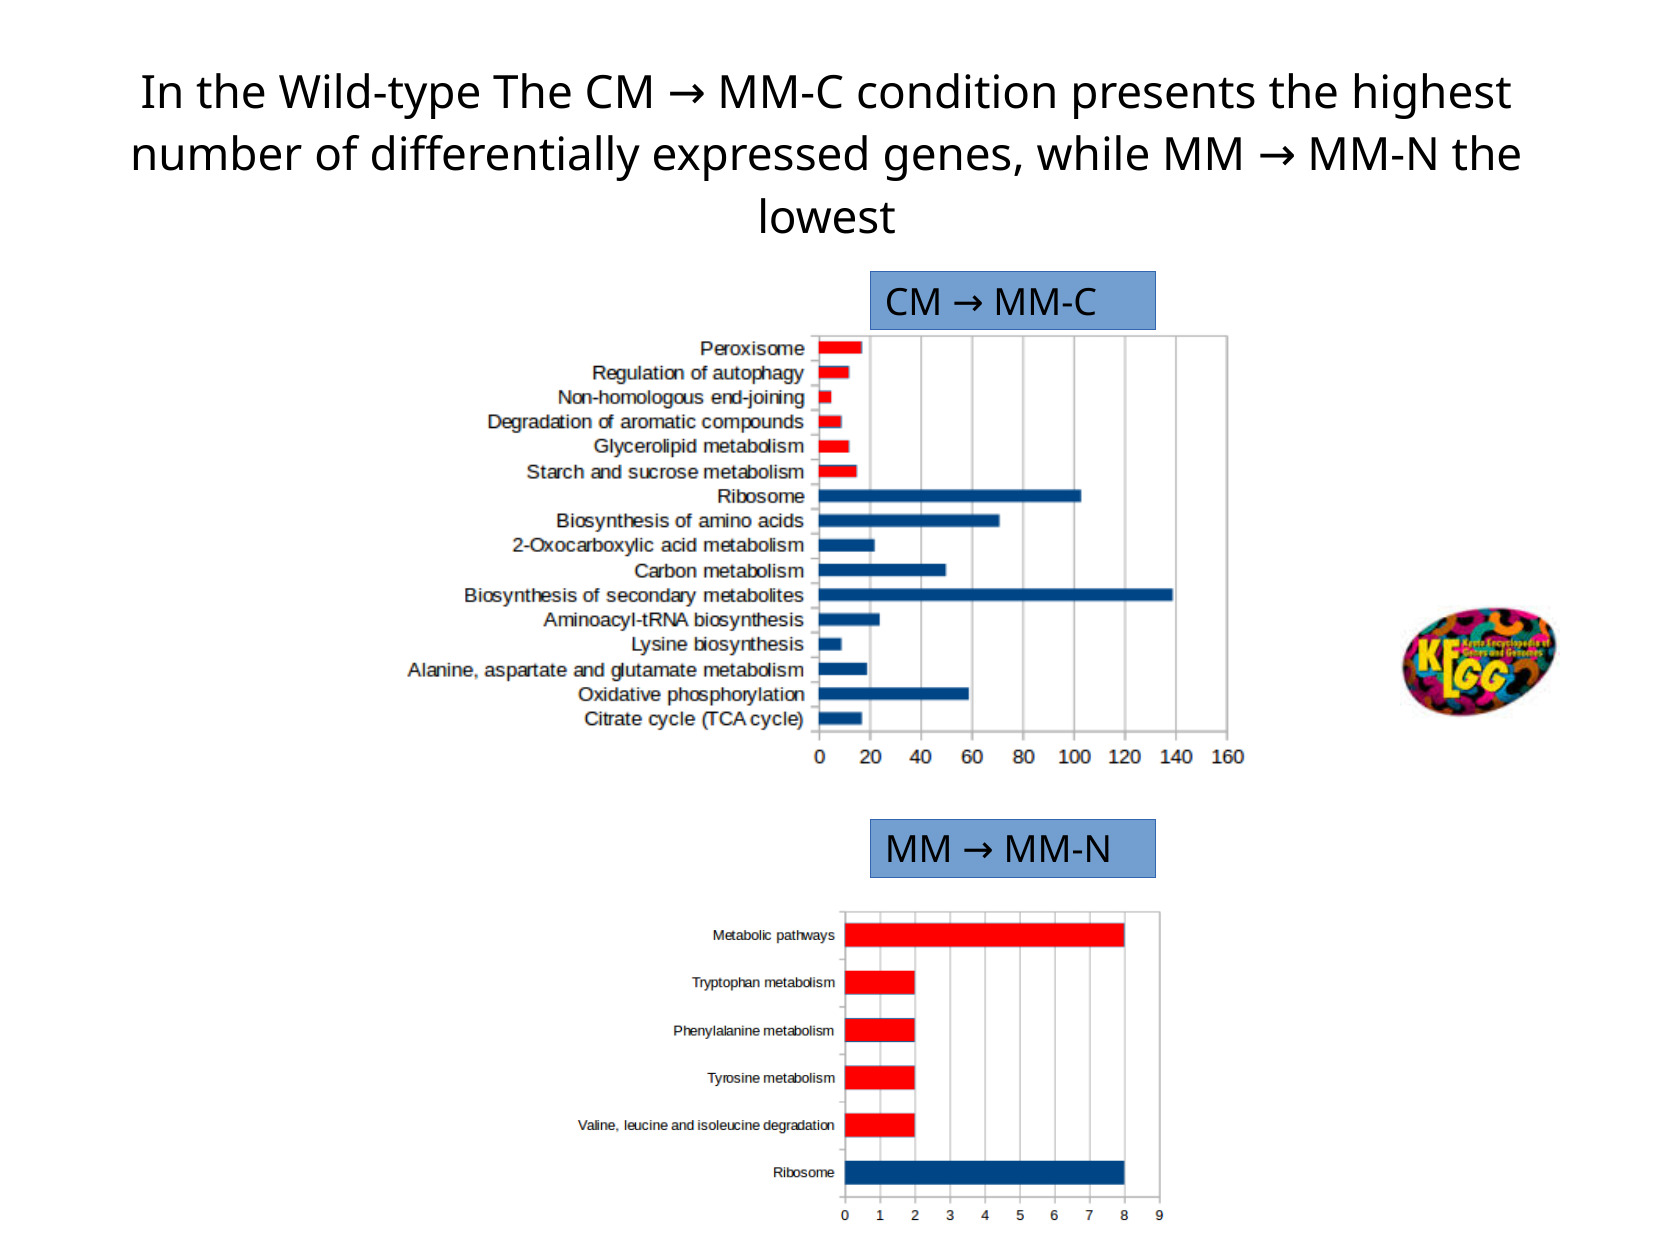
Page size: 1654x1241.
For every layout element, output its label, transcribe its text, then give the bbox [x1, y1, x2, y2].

text_box MM → MM-N [870, 819, 1156, 878]
title In the Wild-type The CM → MM-C condition presents the highest number of differentially expressed genes, while MM → MM-N the lowest [82, 49, 1571, 257]
picture [375, 299, 1263, 785]
picture [555, 884, 1173, 1231]
picture [1400, 605, 1561, 721]
text_box CM → MM-C [870, 271, 1156, 330]
